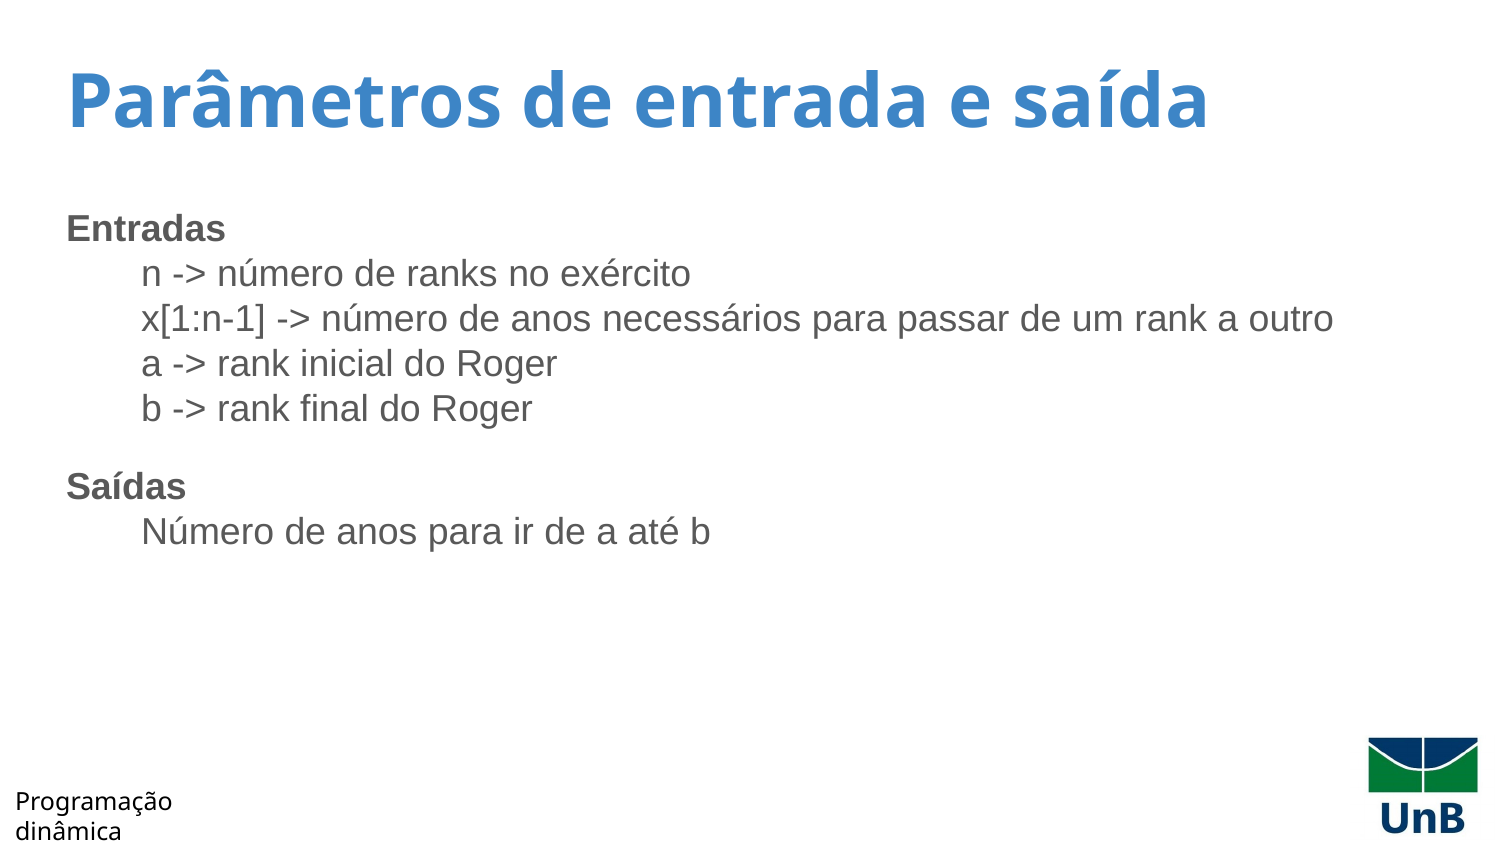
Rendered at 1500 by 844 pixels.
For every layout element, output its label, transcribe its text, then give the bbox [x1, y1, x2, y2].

text_box Programação dinâmica [0, 792, 290, 840]
picture [1350, 735, 1495, 840]
list Entradas n -> número de ranks no exército x[1:n-1] -> número de anos necessários para passar de um rank a outro a -> rank inicial do Roger b -> rank final do Roger Saídas Número de anos para ir de a até b [51, 189, 1449, 736]
title Parâmetros de entrada e saída [51, 37, 1449, 157]
